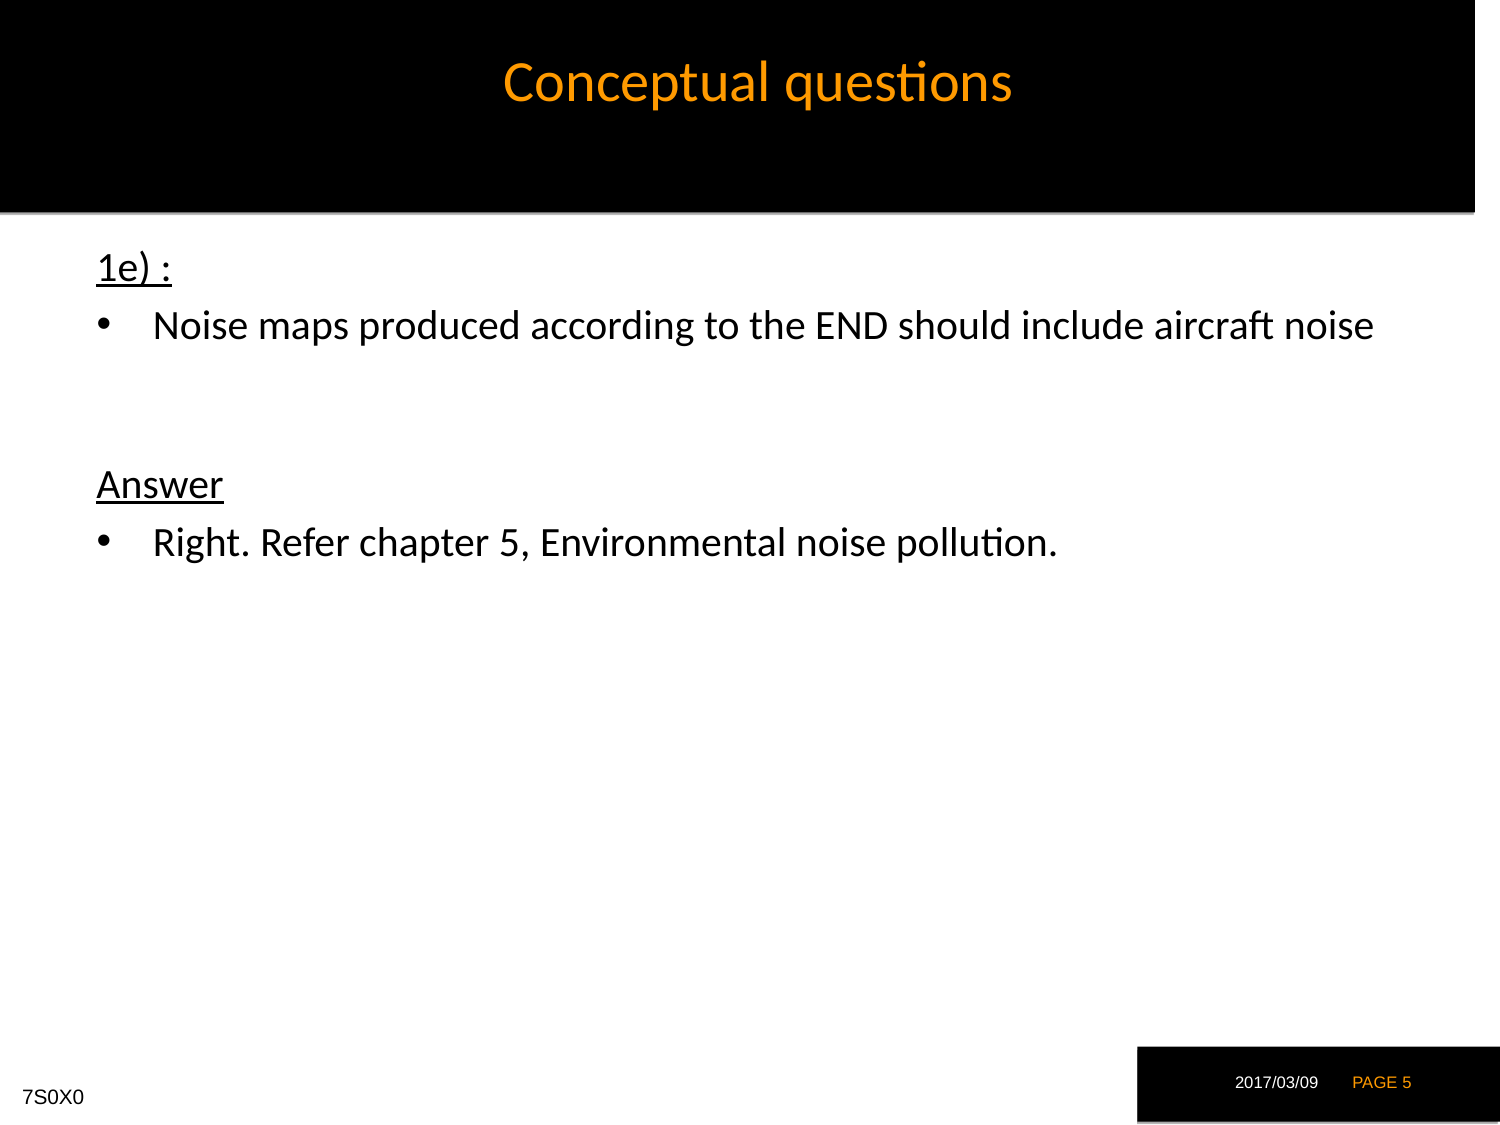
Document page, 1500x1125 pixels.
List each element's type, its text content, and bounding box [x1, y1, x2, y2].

title Conceptual questions [100, 35, 1417, 187]
text_box PAGE 5 [1352, 1066, 1453, 1098]
text_box [0, 0, 1475, 213]
text_box [1137, 1046, 1500, 1122]
list 1e) : Noise maps produced according to the END should include aircraft noise Answer Right. Refer chapter 5, Environmental noise pollution. [81, 232, 1394, 882]
text_box 2017/03/09 [1234, 1066, 1342, 1098]
text_box 7S0X0 [22, 1080, 613, 1112]
